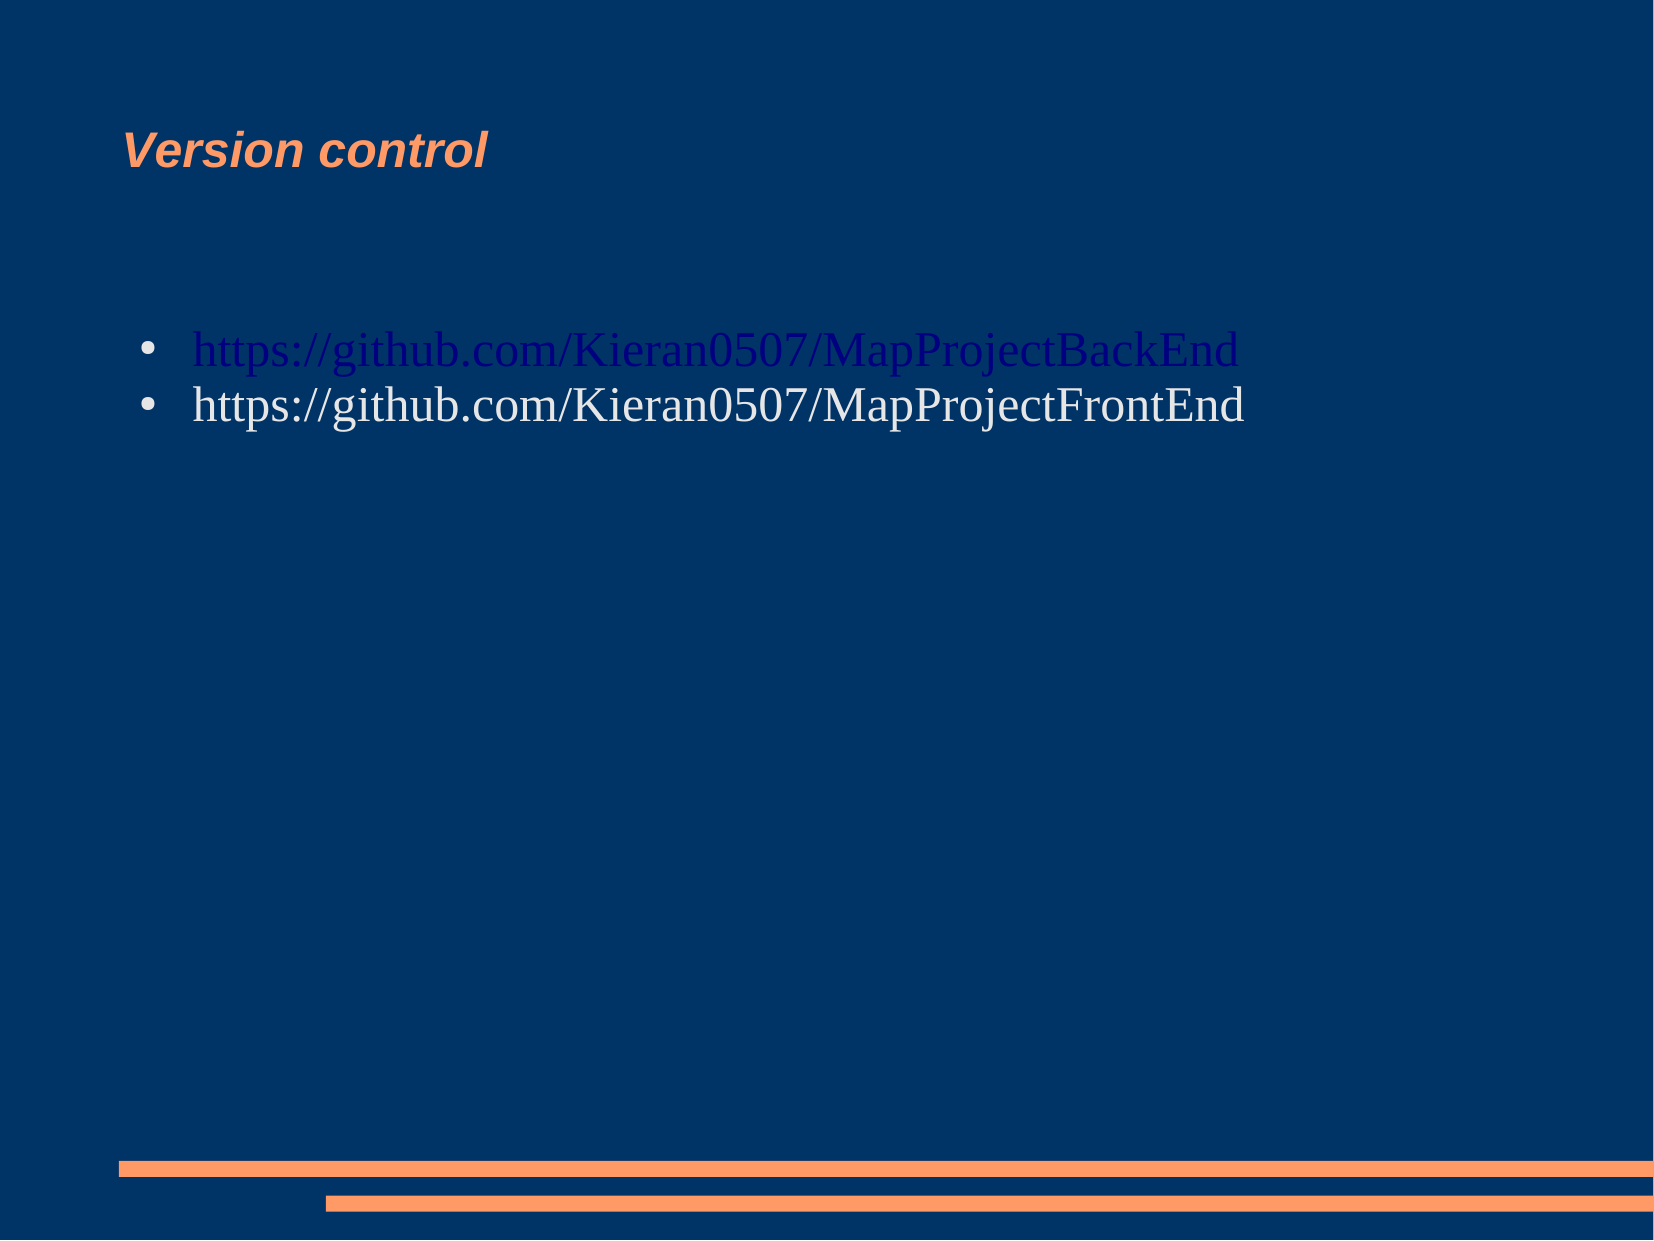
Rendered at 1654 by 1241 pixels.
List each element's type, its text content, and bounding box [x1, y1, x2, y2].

title Version control [121, 46, 1534, 254]
list https://github.com/Kieran0507/MapProjectBackEnd https://github.com/Kieran0507/MapProjectFrontEnd [121, 322, 1561, 1132]
